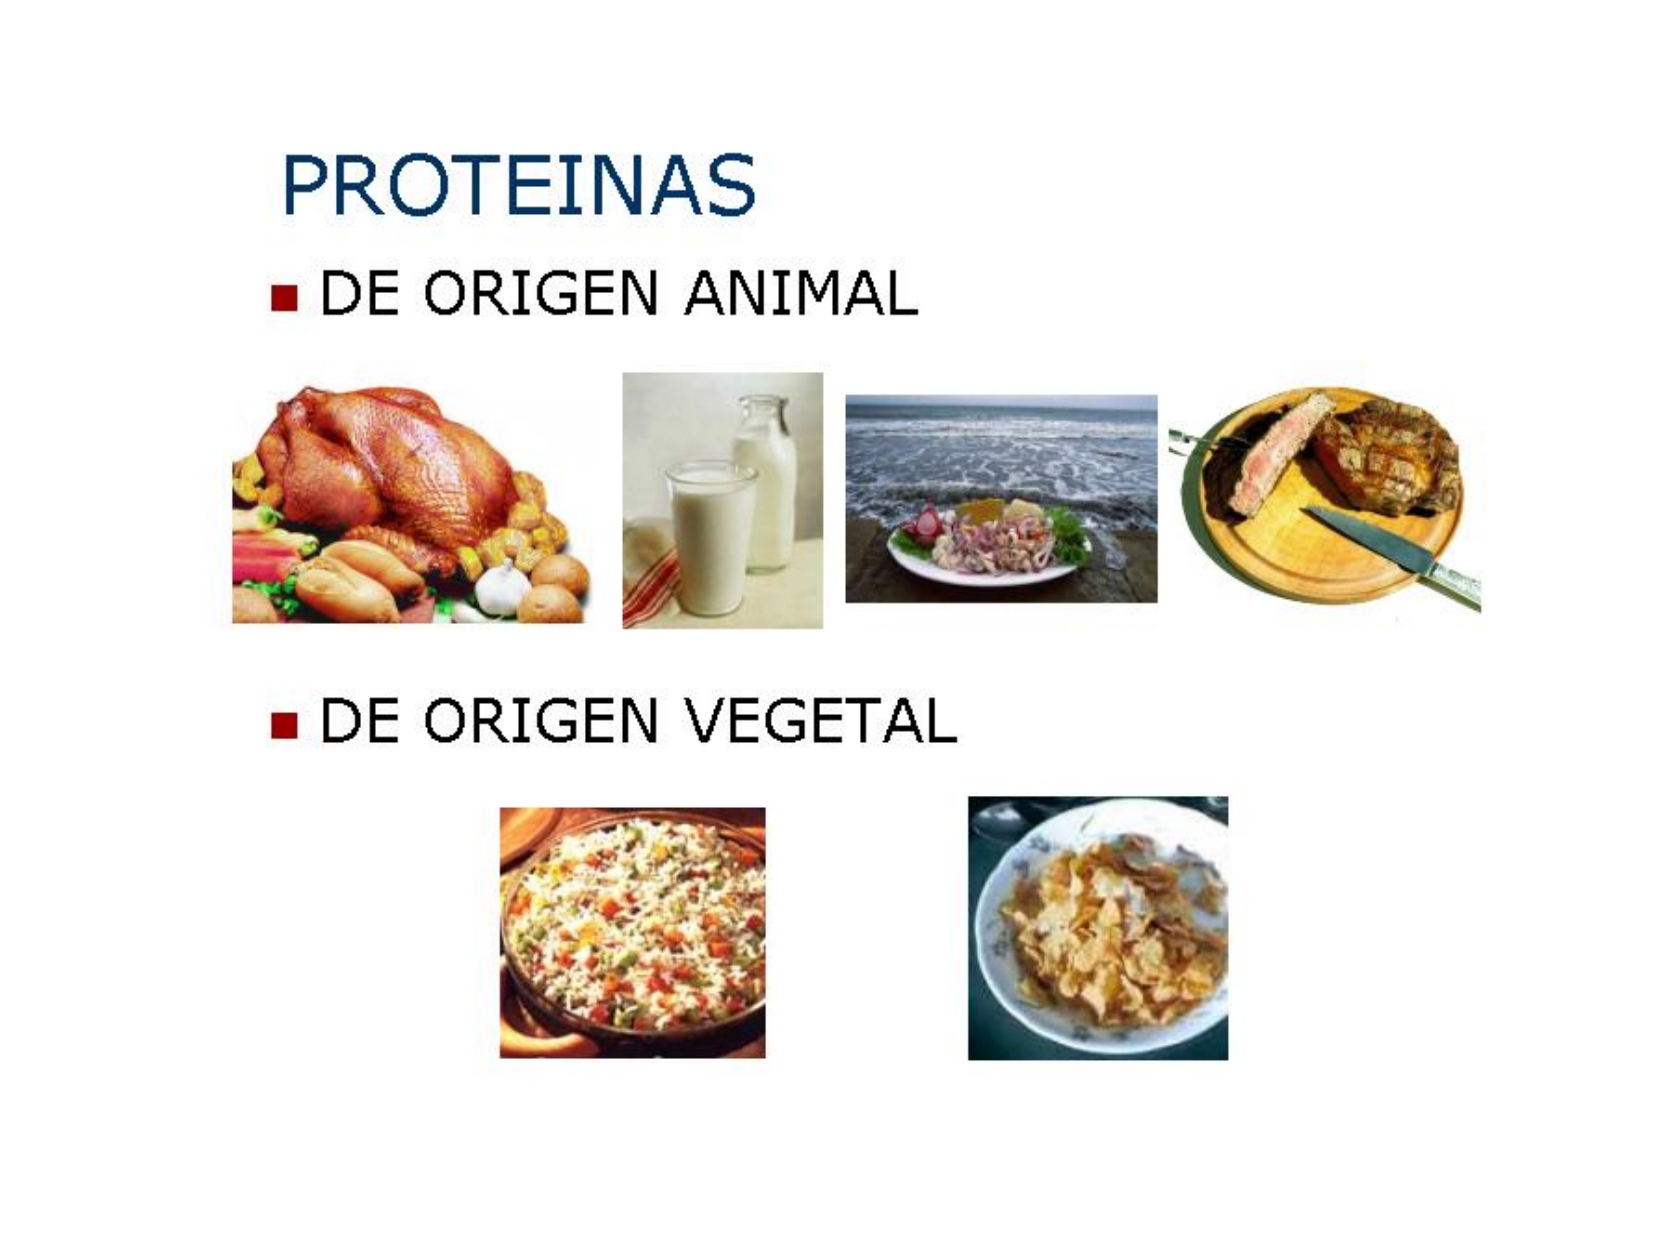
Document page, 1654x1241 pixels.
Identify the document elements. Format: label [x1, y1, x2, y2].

picture [177, 94, 1515, 1098]
